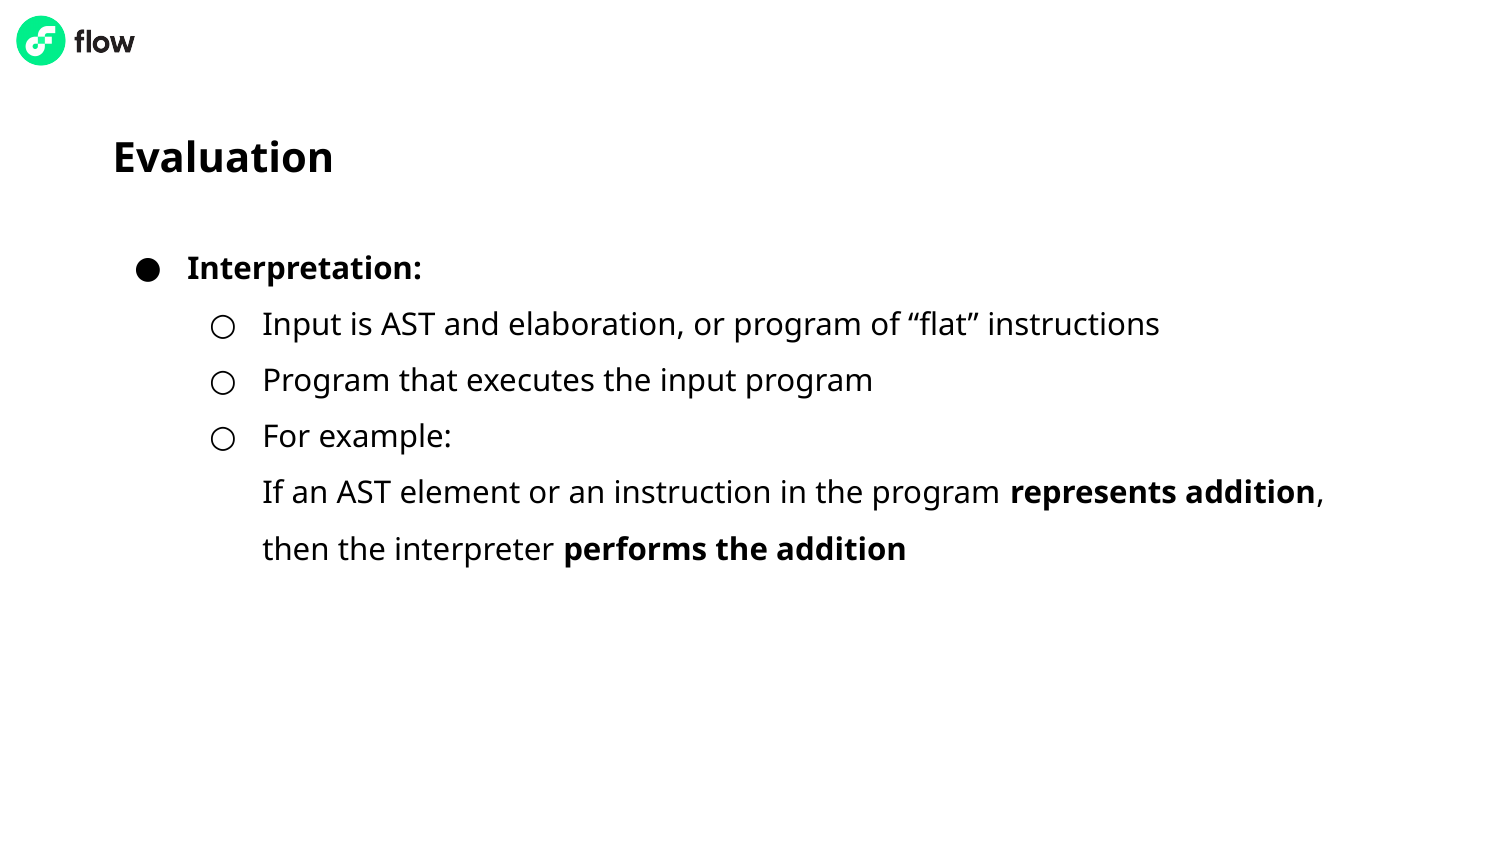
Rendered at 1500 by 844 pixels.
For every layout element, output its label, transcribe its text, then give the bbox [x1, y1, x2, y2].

picture [14, 14, 137, 67]
text_box Evaluation [97, 115, 820, 197]
text_box Interpretation: Input is AST and elaboration, or program of “flat” instructions Program that executes the input program For example: If an AST element or an instruction in the program represents addition, then the interpreter performs the addition [97, 214, 1414, 777]
